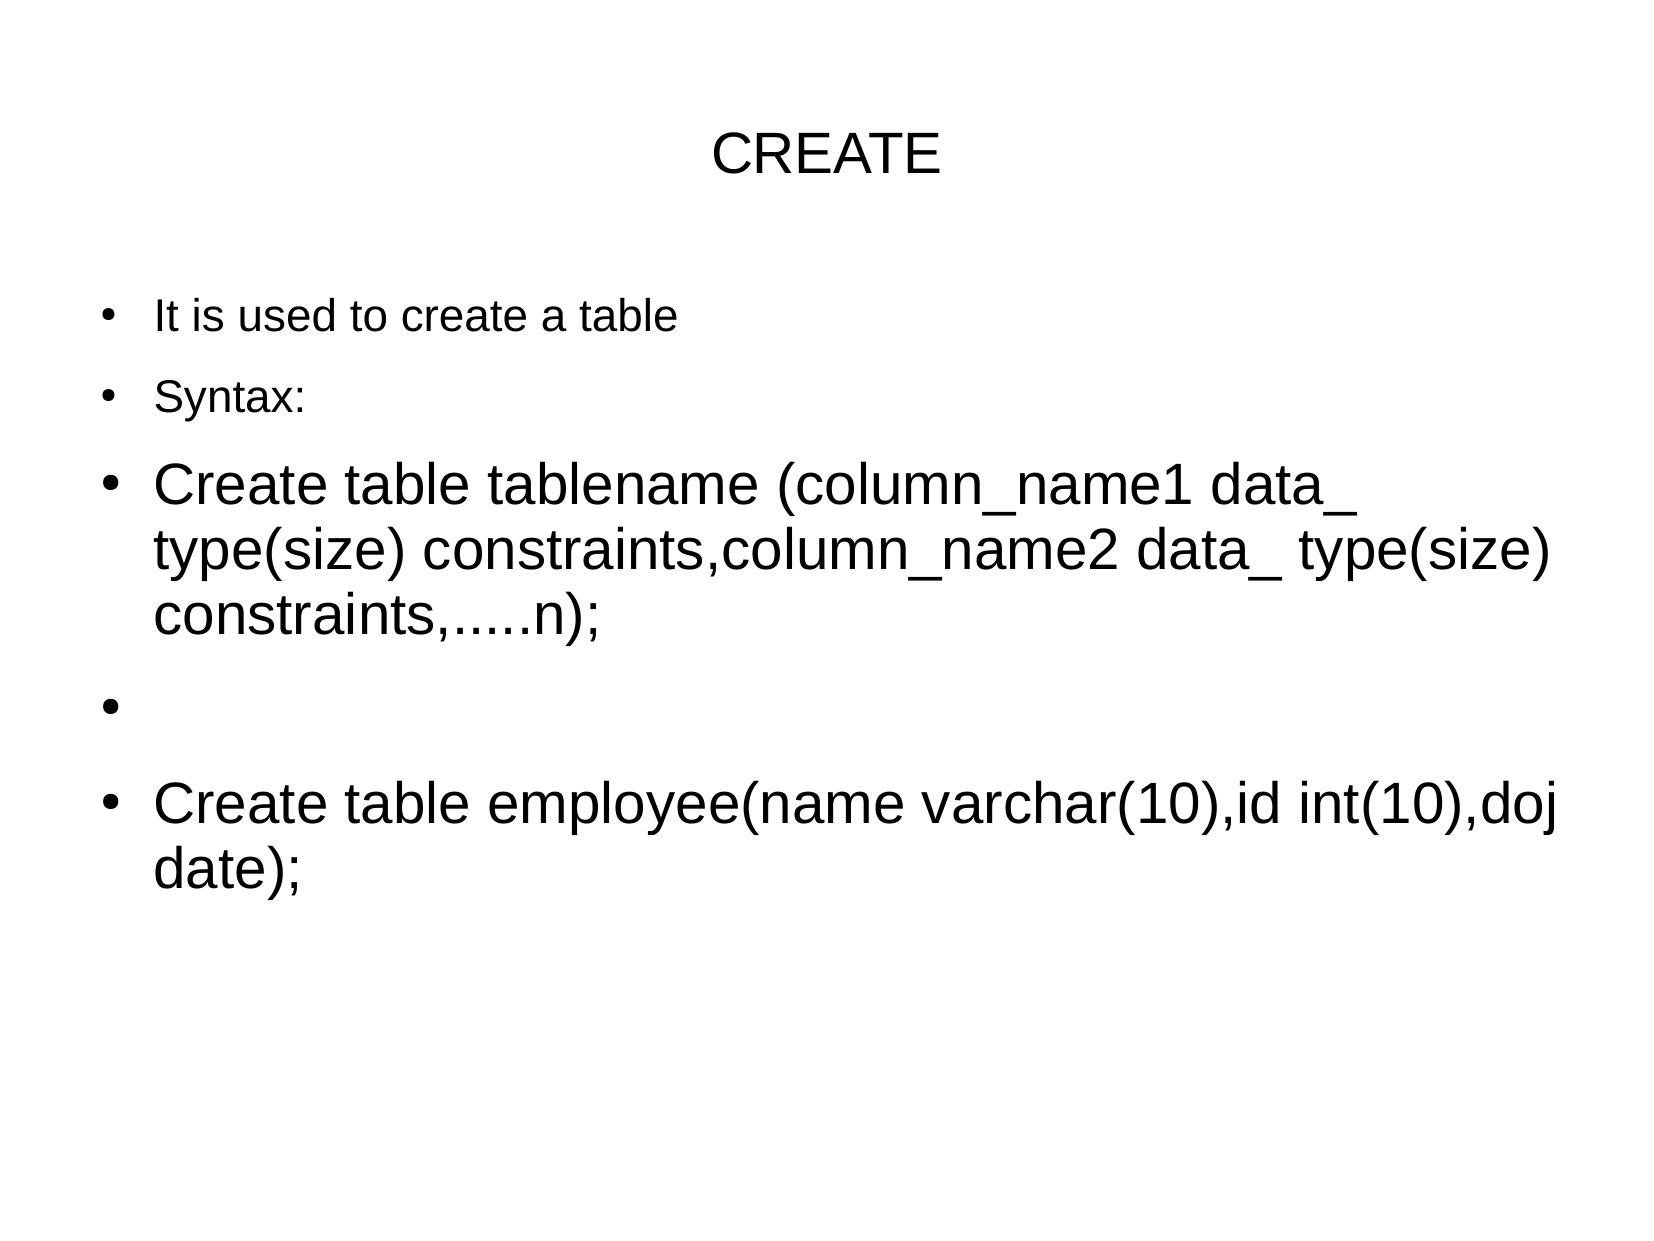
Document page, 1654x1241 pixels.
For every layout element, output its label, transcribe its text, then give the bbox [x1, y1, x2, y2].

title CREATE [82, 49, 1571, 257]
list It is used to create a table Syntax: Create table tablename (column_name1 data_ type(size) constraints,column_name2 data_ type(size) constraints,.....n); Create table employee(name varchar(10),id int(10),doj date); [82, 290, 1571, 1010]
